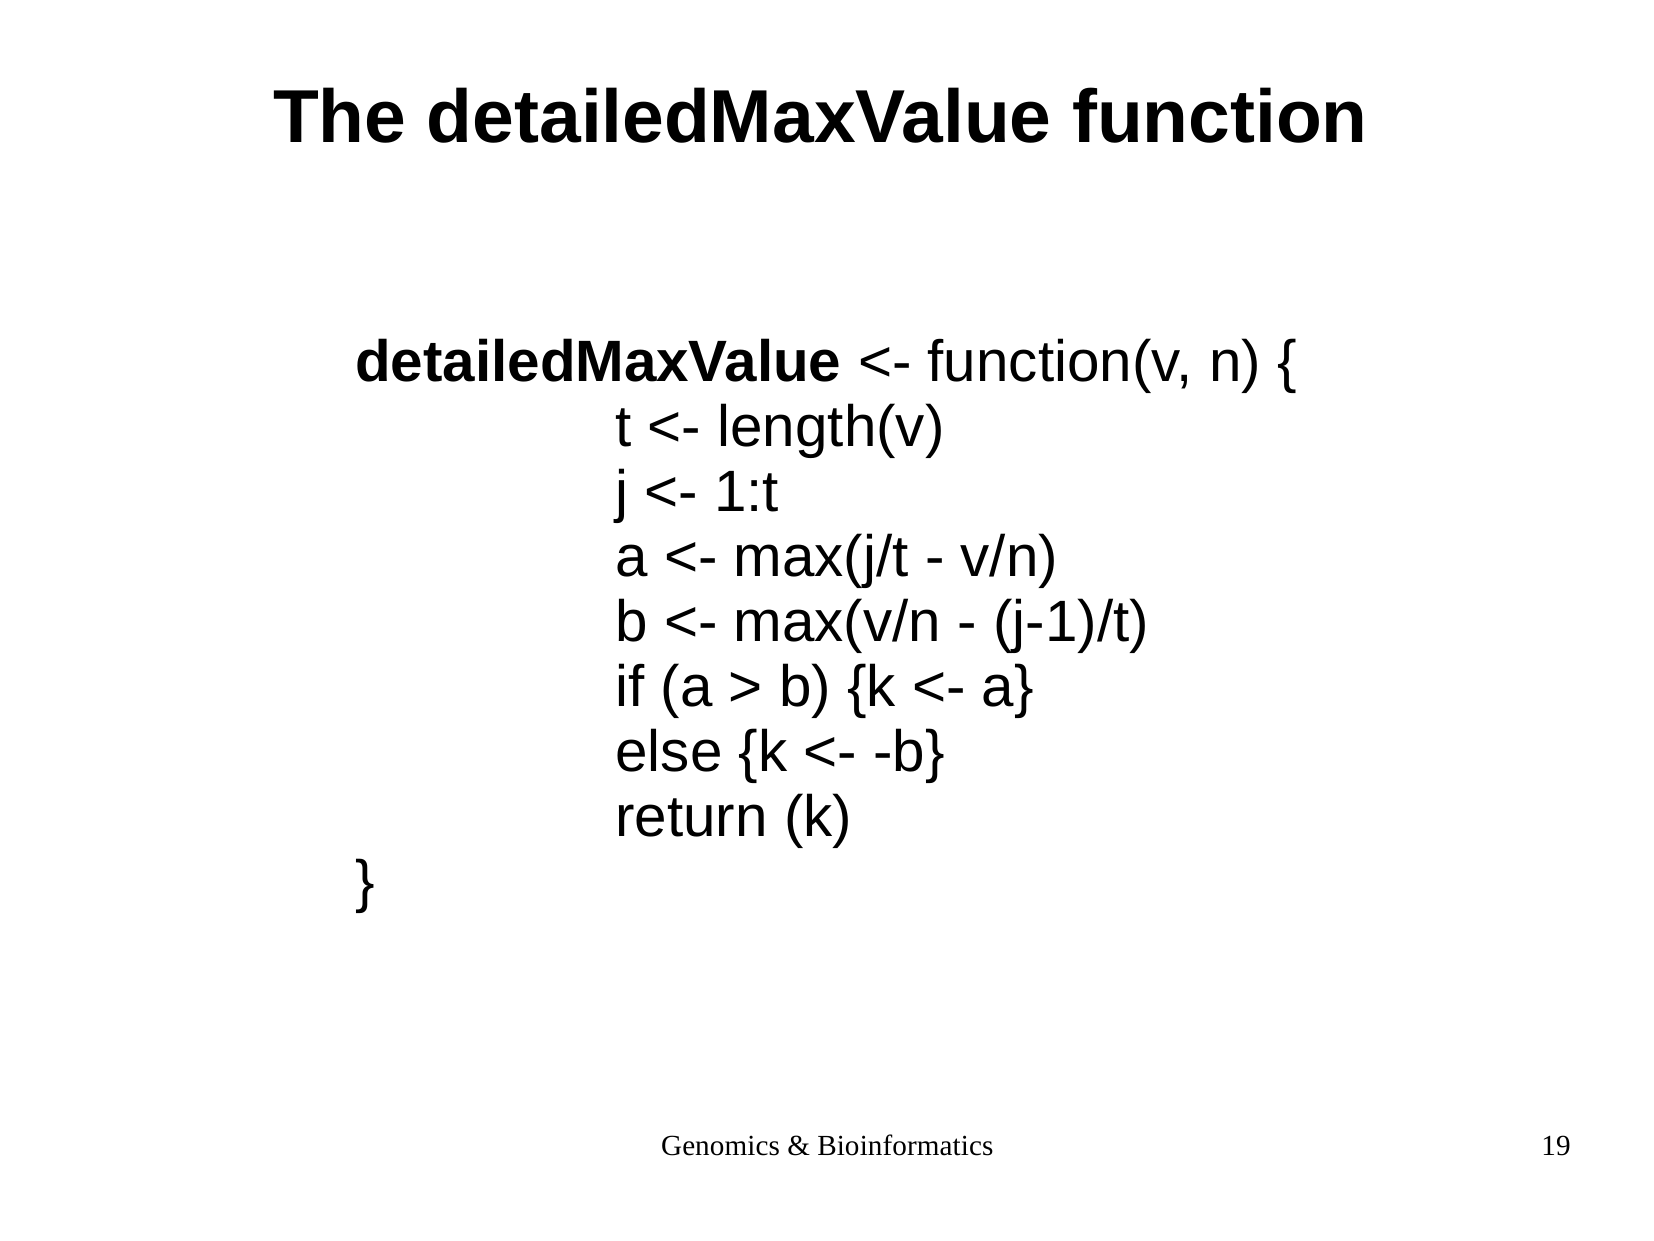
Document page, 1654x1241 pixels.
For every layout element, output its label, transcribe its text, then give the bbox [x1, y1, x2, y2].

text_box detailedMaxValue <- function(v, n) { t <- length(v) j <- 1:t a <- max(j/t - v/n) b <- max(v/n - (j-1)/t) if (a > b) {k <- a} else {k <- -b} return (k) } [340, 321, 1313, 922]
text_box The detailedMaxValue function [258, 66, 1396, 166]
